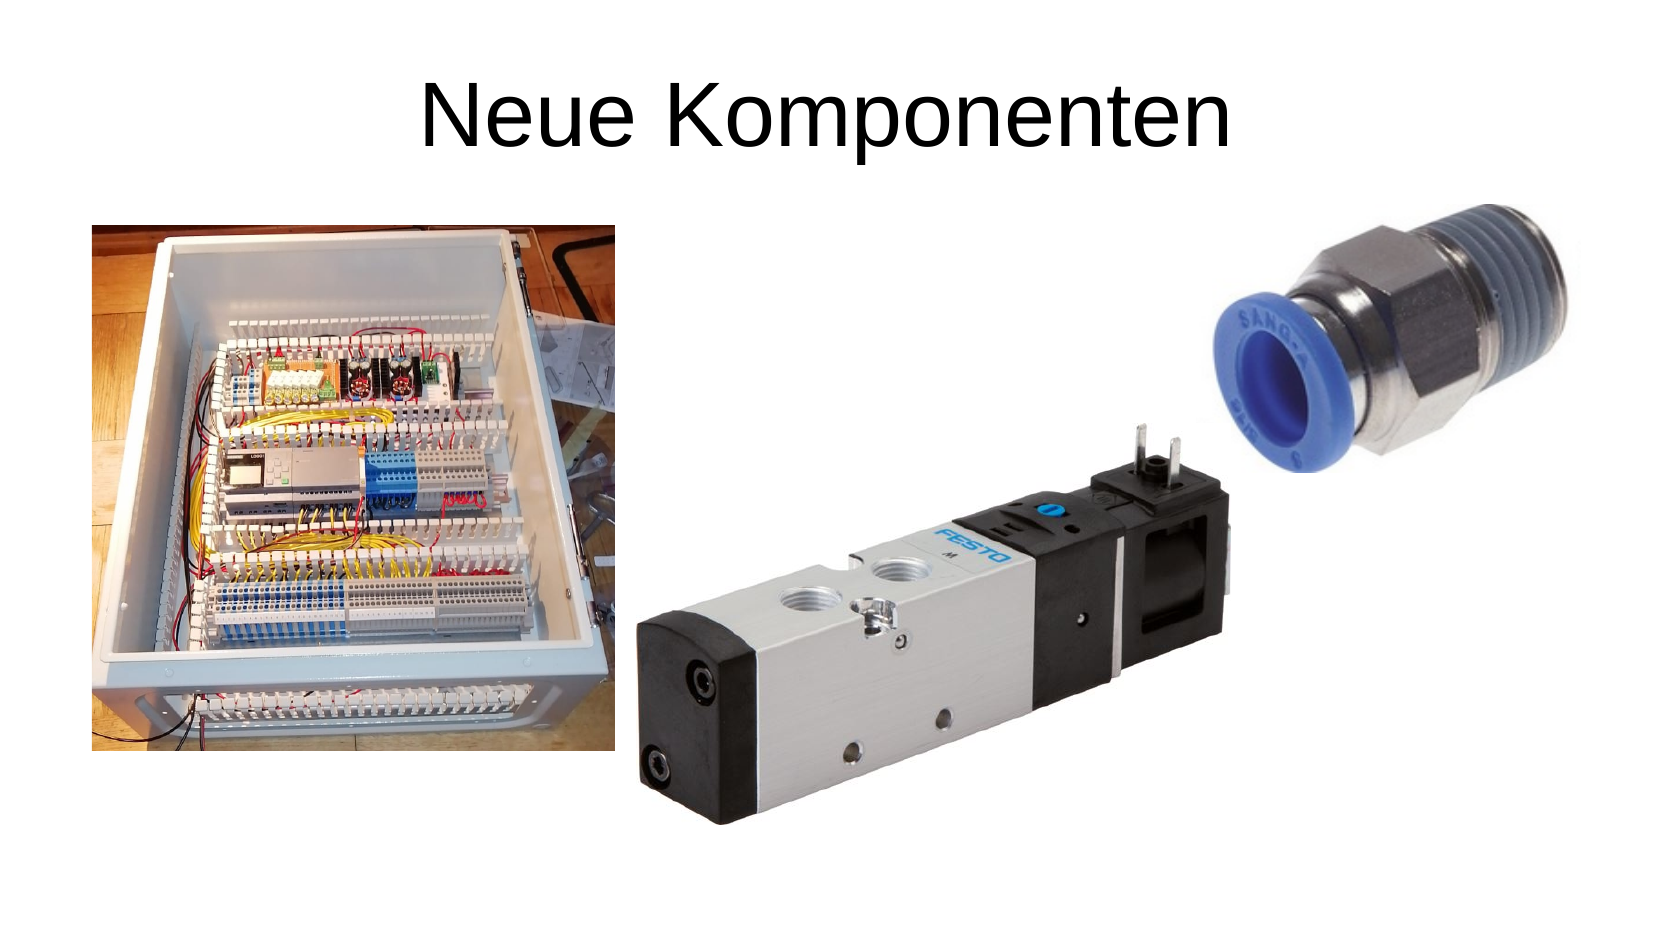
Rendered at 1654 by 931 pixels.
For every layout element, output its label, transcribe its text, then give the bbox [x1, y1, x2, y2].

picture [636, 204, 1581, 826]
title Neue Komponenten [82, 37, 1571, 193]
picture [91, 225, 616, 751]
